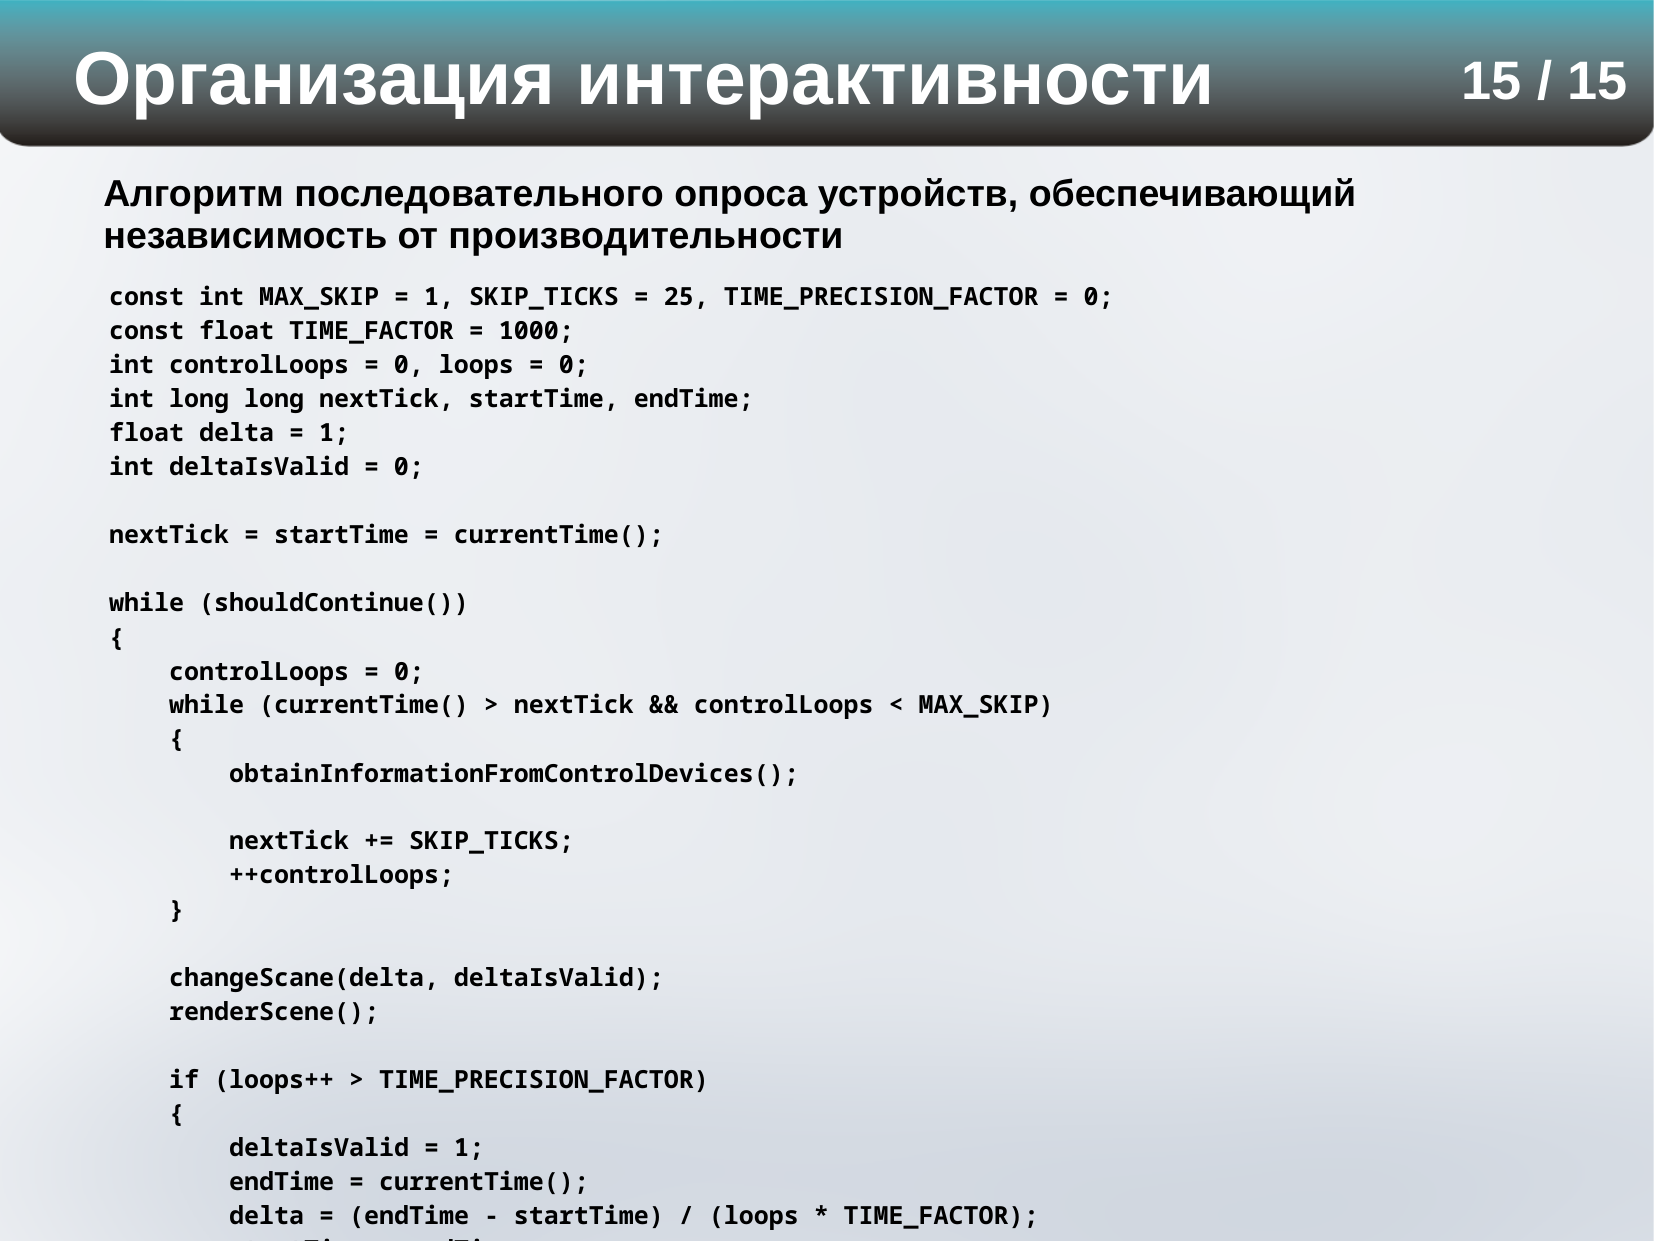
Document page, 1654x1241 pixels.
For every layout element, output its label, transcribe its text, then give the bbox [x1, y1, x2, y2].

text_box Алгоритм последовательного опроса устройств, обеспечивающий независимость от производительности [88, 165, 1565, 265]
text_box Организация интерактивности [59, 29, 1300, 129]
picture [0, 0, 1654, 1241]
text_box <номер> / 15 [1446, 42, 1654, 179]
text_box const int MAX_SKIP = 1, SKIP_TICKS = 25, TIME_PRECISION_FACTOR = 0; const float TIME_FACTOR = 1000; int controlLoops = 0, loops = 0; int long long nextTick, startTime, endTime; float delta = 1; int deltaIsValid = 0; nextTick = startTime = currentTime(); while (shouldContinue()) { controlLoops = 0; while (currentTime() > nextTick && controlLoops < MAX_SKIP) { obtainInformationFromControlDevices(); nextTick += SKIP_TICKS; ++controlLoops; } changeScane(delta, deltaIsValid); renderScene(); if (loops++ > TIME_PRECISION_FACTOR) { deltaIsValid = 1; endTime = currentTime(); delta = (endTime - startTime) / (loops * TIME_FACTOR); startTime = endTime; loops = 0; } } [94, 271, 1542, 1224]
